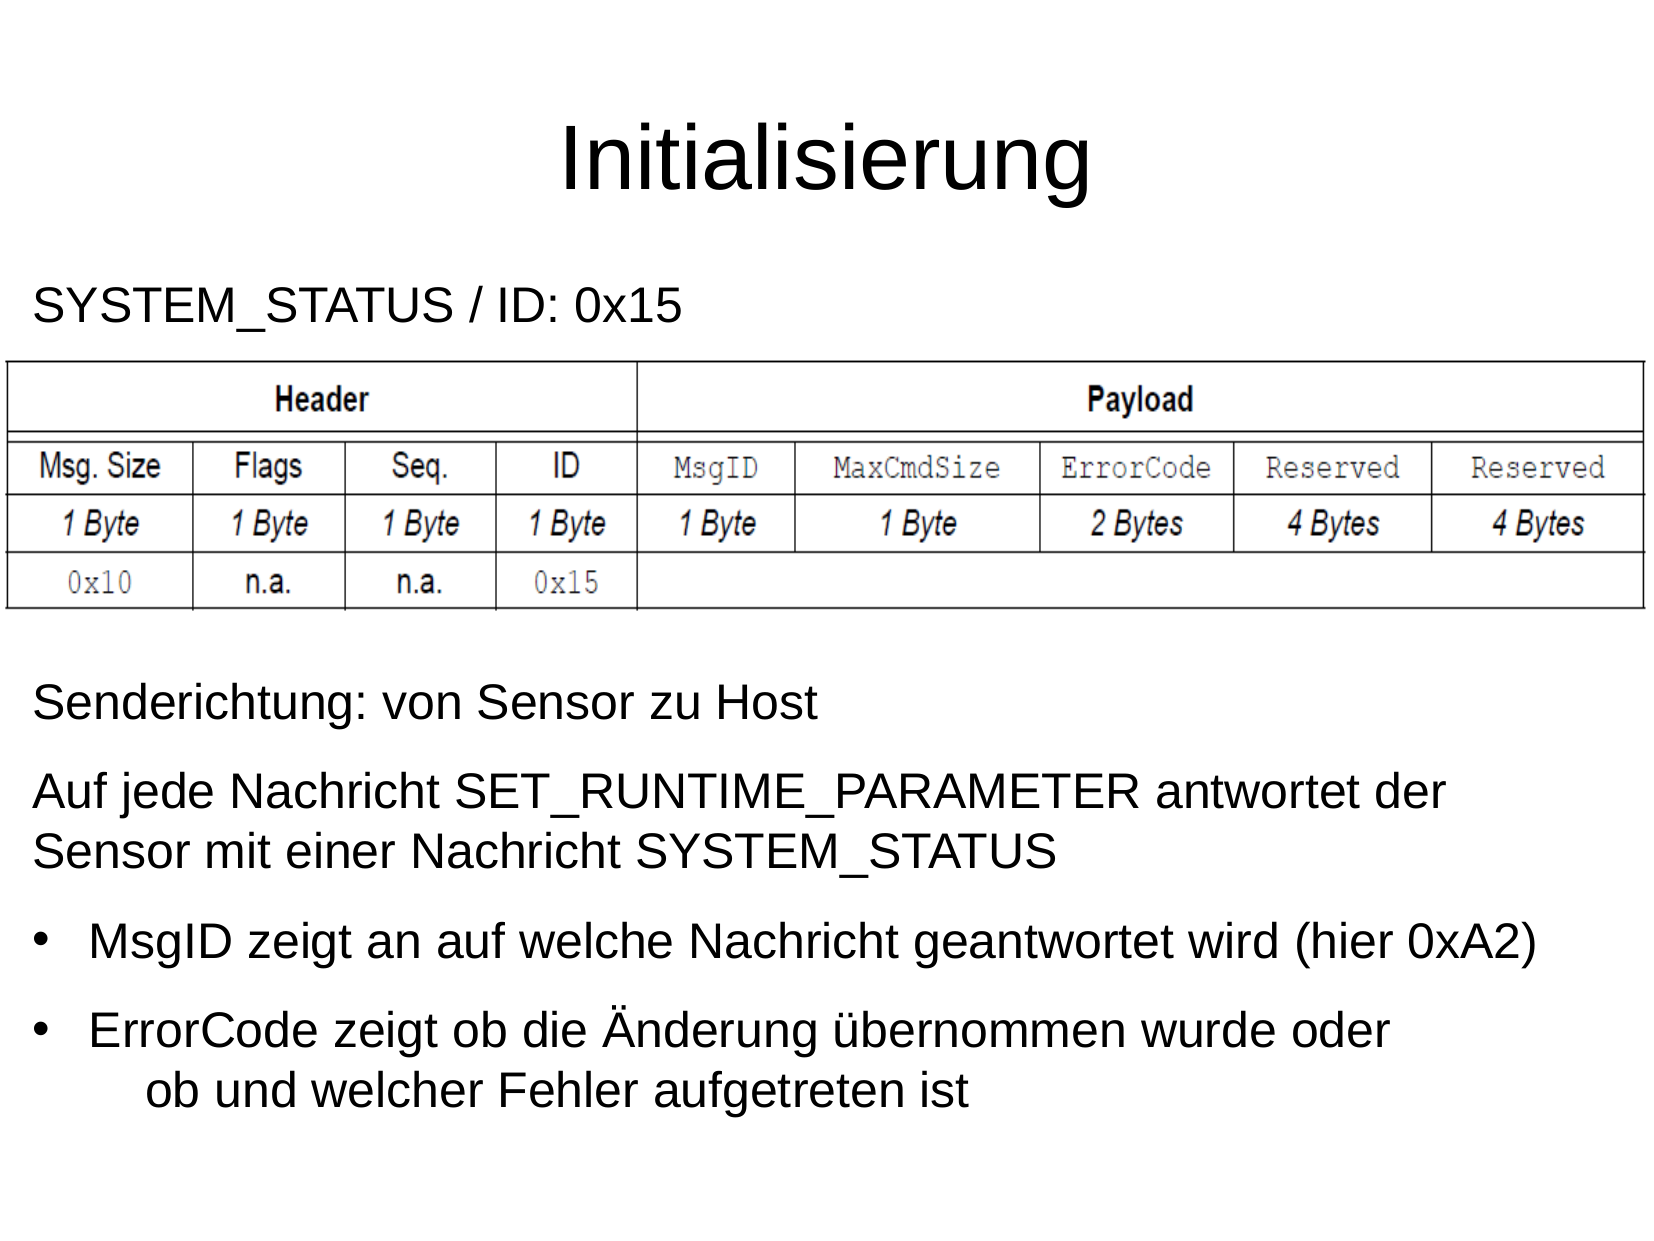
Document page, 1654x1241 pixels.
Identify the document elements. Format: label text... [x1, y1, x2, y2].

subtitle SYSTEM_STATUS / ID: 0x15 [32, 230, 1510, 354]
picture [0, 354, 1654, 618]
title Initialisierung [82, 49, 1571, 257]
text_box Senderichtung: von Sensor zu Host Auf jede Nachricht SET_RUNTIME_PARAMETER antwortet der Sensor mit einer Nachricht SYSTEM_STATUS MsgID zeigt an auf welche Nachricht geantwortet wird (hier 0xA2) ErrorCode zeigt ob die Änderung übernommen wurde oder ob und welcher Fehler aufgetreten ist [32, 669, 1571, 1157]
